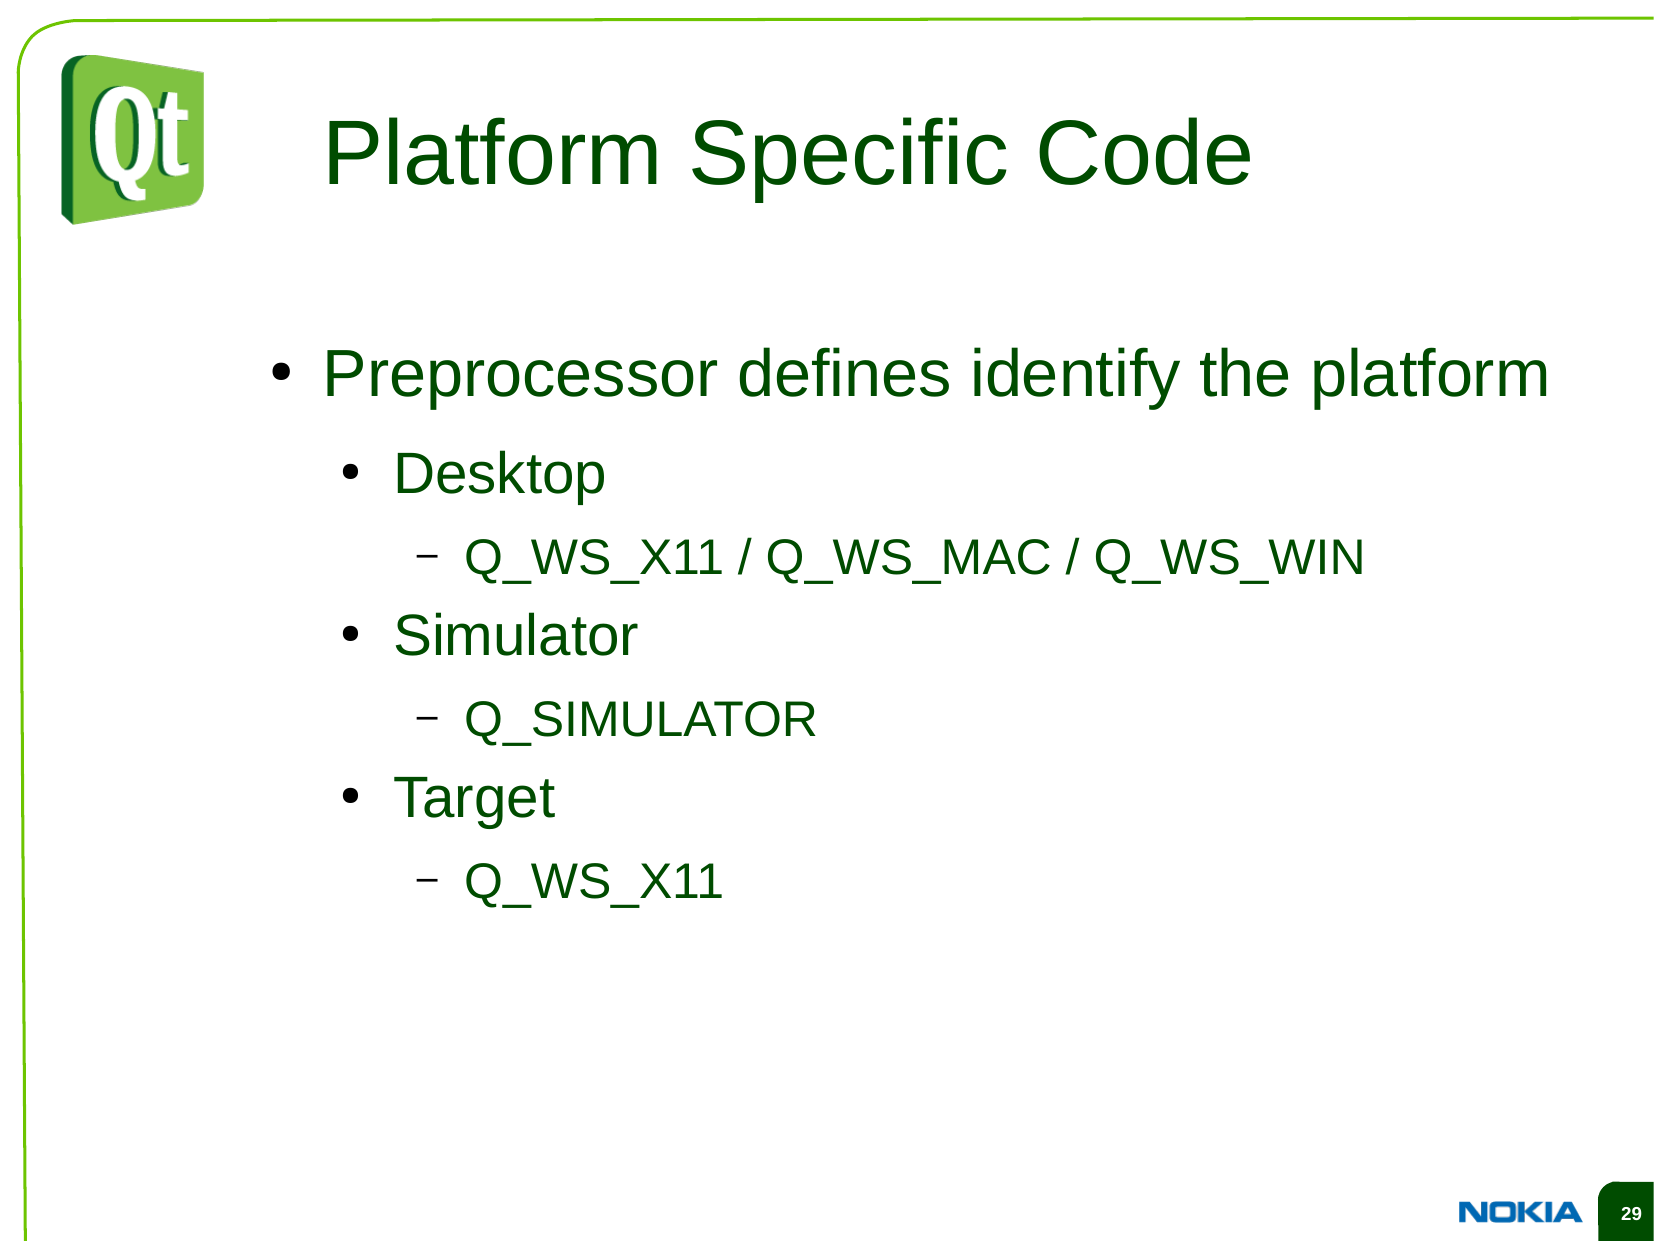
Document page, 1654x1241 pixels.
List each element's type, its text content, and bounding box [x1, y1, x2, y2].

list Preprocessor defines identify the platform Desktop Q_WS_X11 / Q_WS_MAC / Q_WS_WIN Simulator Q_SIMULATOR Target Q_WS_X11 [251, 336, 1571, 1155]
title Platform Specific Code [251, 49, 1327, 257]
picture [61, 55, 204, 225]
picture [1459, 1201, 1583, 1223]
